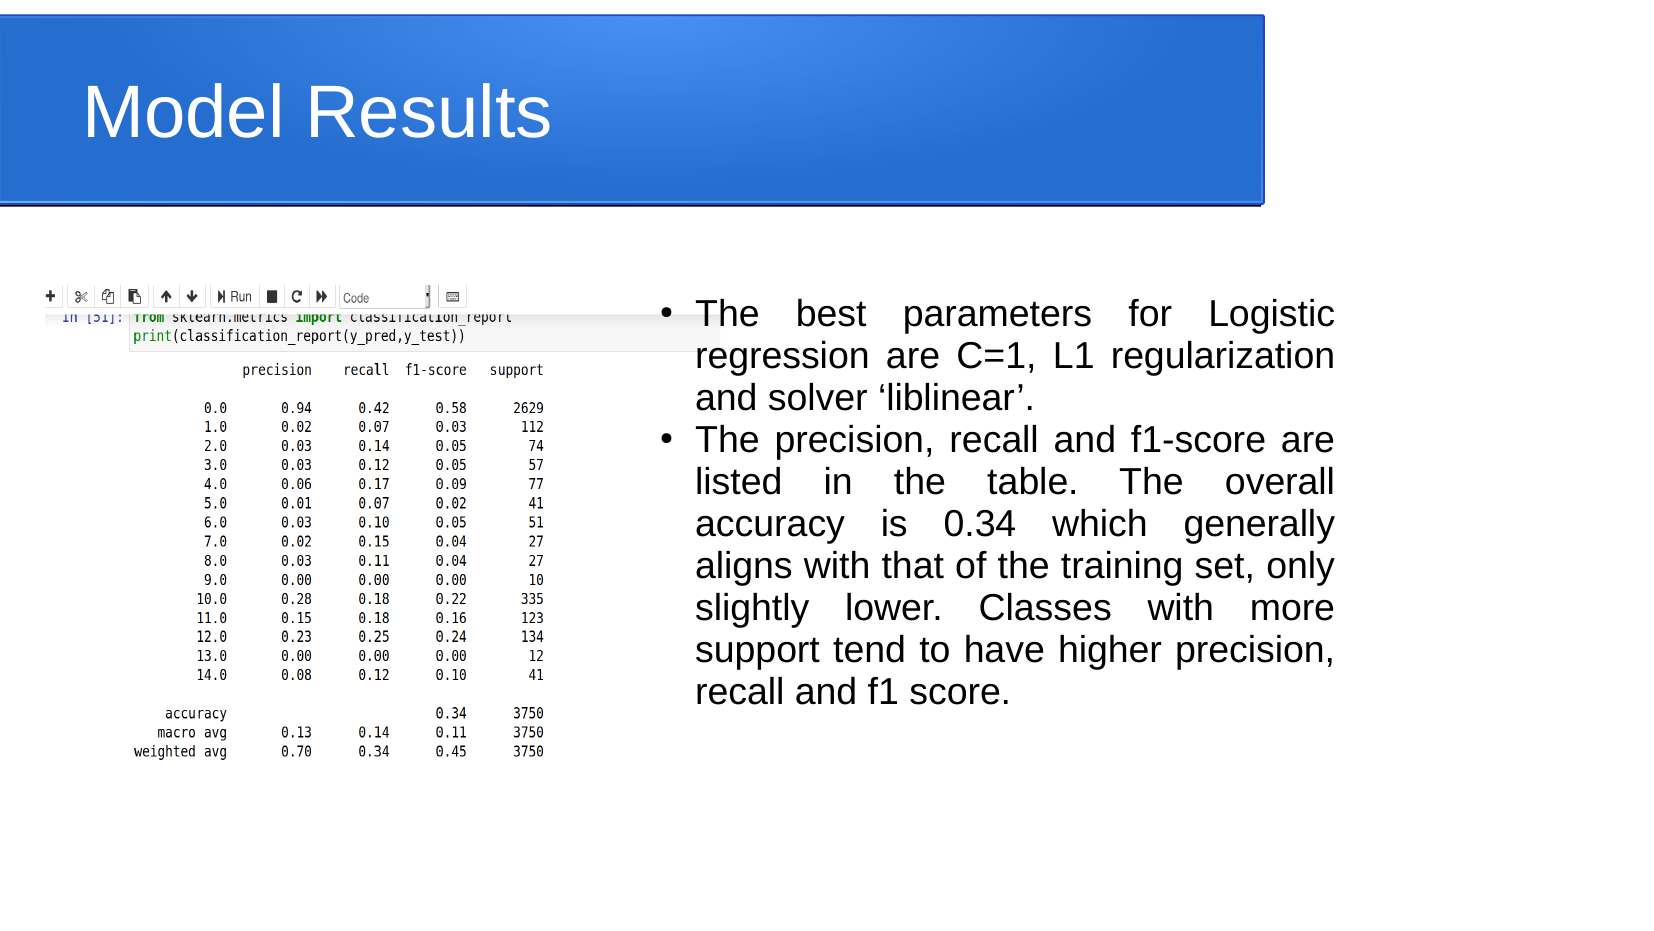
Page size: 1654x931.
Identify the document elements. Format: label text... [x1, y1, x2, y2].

text_box The best parameters for Logistic regression are C=1, L1 regularization and solver ‘liblinear’. The precision, recall and f1-score are listed in the table. The overall accuracy is 0.34 which generally aligns with that of the training set, only slightly lower. Classes with more support tend to have higher precision, recall and f1 score. [645, 285, 1351, 720]
picture [45, 285, 721, 766]
title Model Results [82, 35, 1235, 189]
